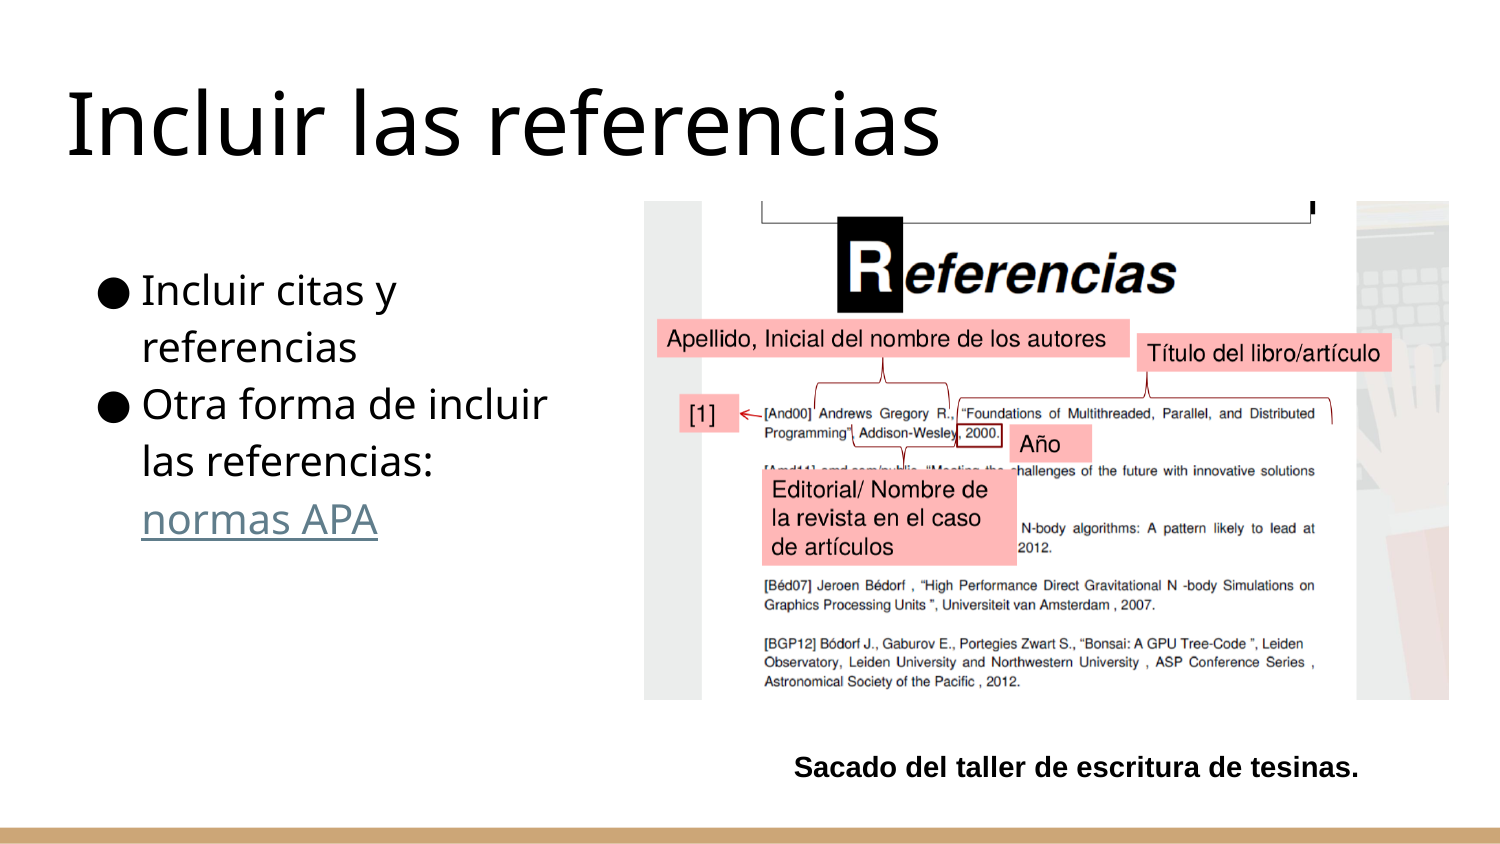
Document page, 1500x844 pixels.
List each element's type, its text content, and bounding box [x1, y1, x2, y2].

picture [644, 201, 1449, 700]
text_box Sacado del taller de escritura de tesinas. [778, 733, 1436, 786]
list Incluir citas y referencias Otra forma de incluir las referencias: normas APA [64, 241, 615, 568]
title Incluir las referencias [51, 51, 1449, 189]
